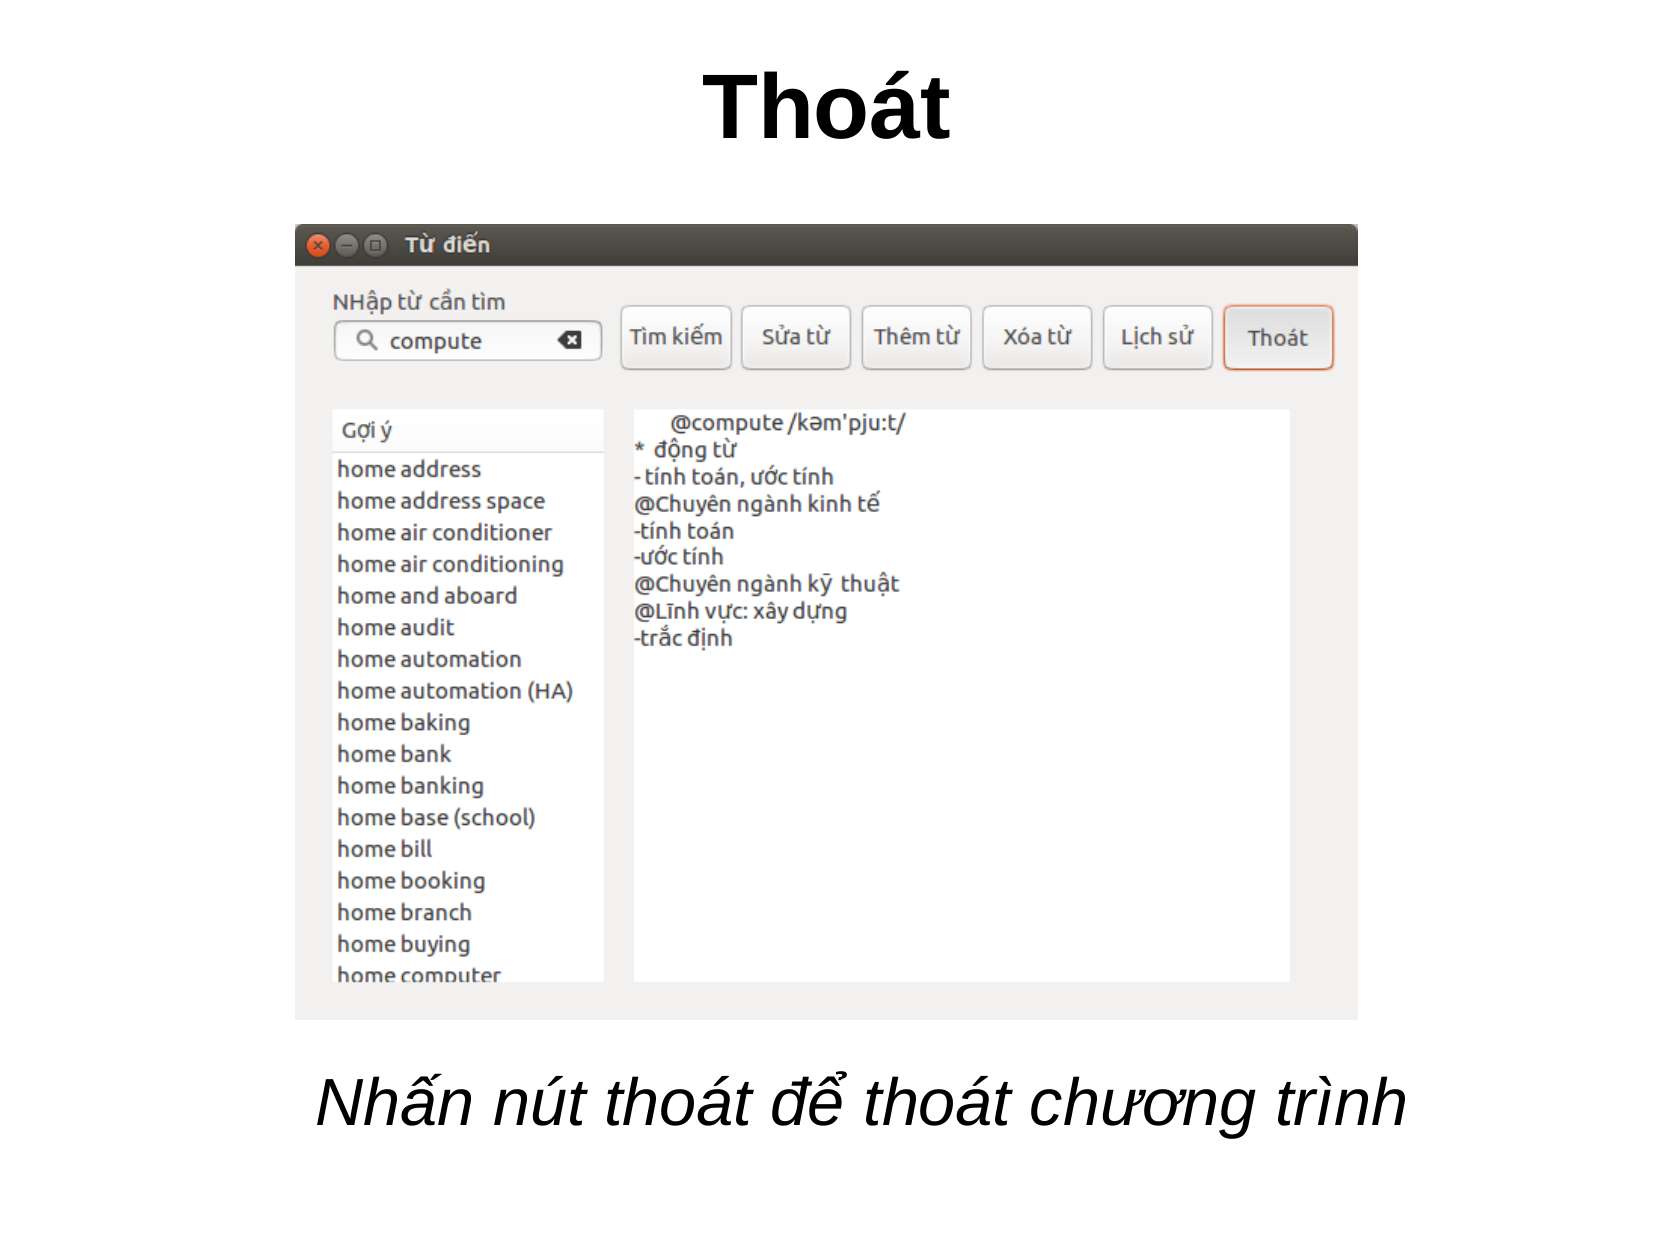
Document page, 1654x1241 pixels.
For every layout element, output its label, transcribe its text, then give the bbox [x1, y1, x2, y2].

picture [295, 224, 1358, 1021]
list Nhấn nút thoát để thoát chương trình [82, 1065, 1571, 1199]
title Thoát [82, 49, 1571, 166]
